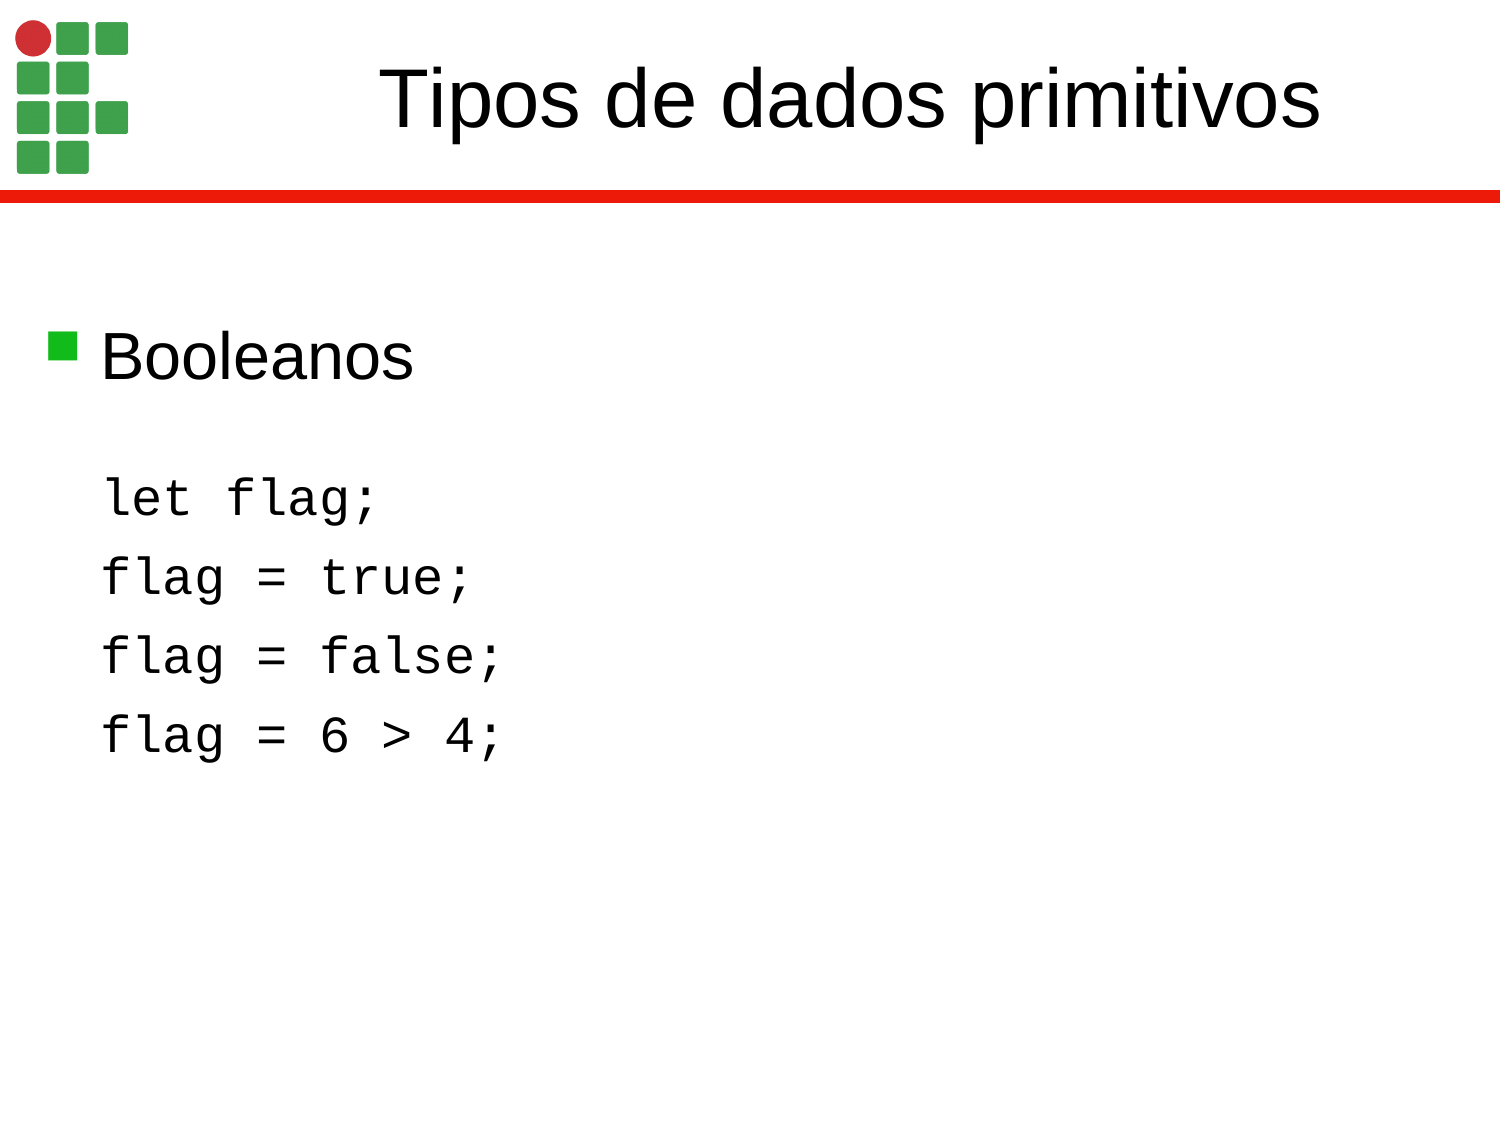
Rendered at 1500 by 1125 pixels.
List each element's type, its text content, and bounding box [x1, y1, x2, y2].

title Tipos de dados primitivos [230, 0, 1471, 202]
picture [14, 16, 130, 178]
list Booleanos let flag; flag = true; flag = false; flag = 6 > 4; [29, 207, 1471, 1087]
